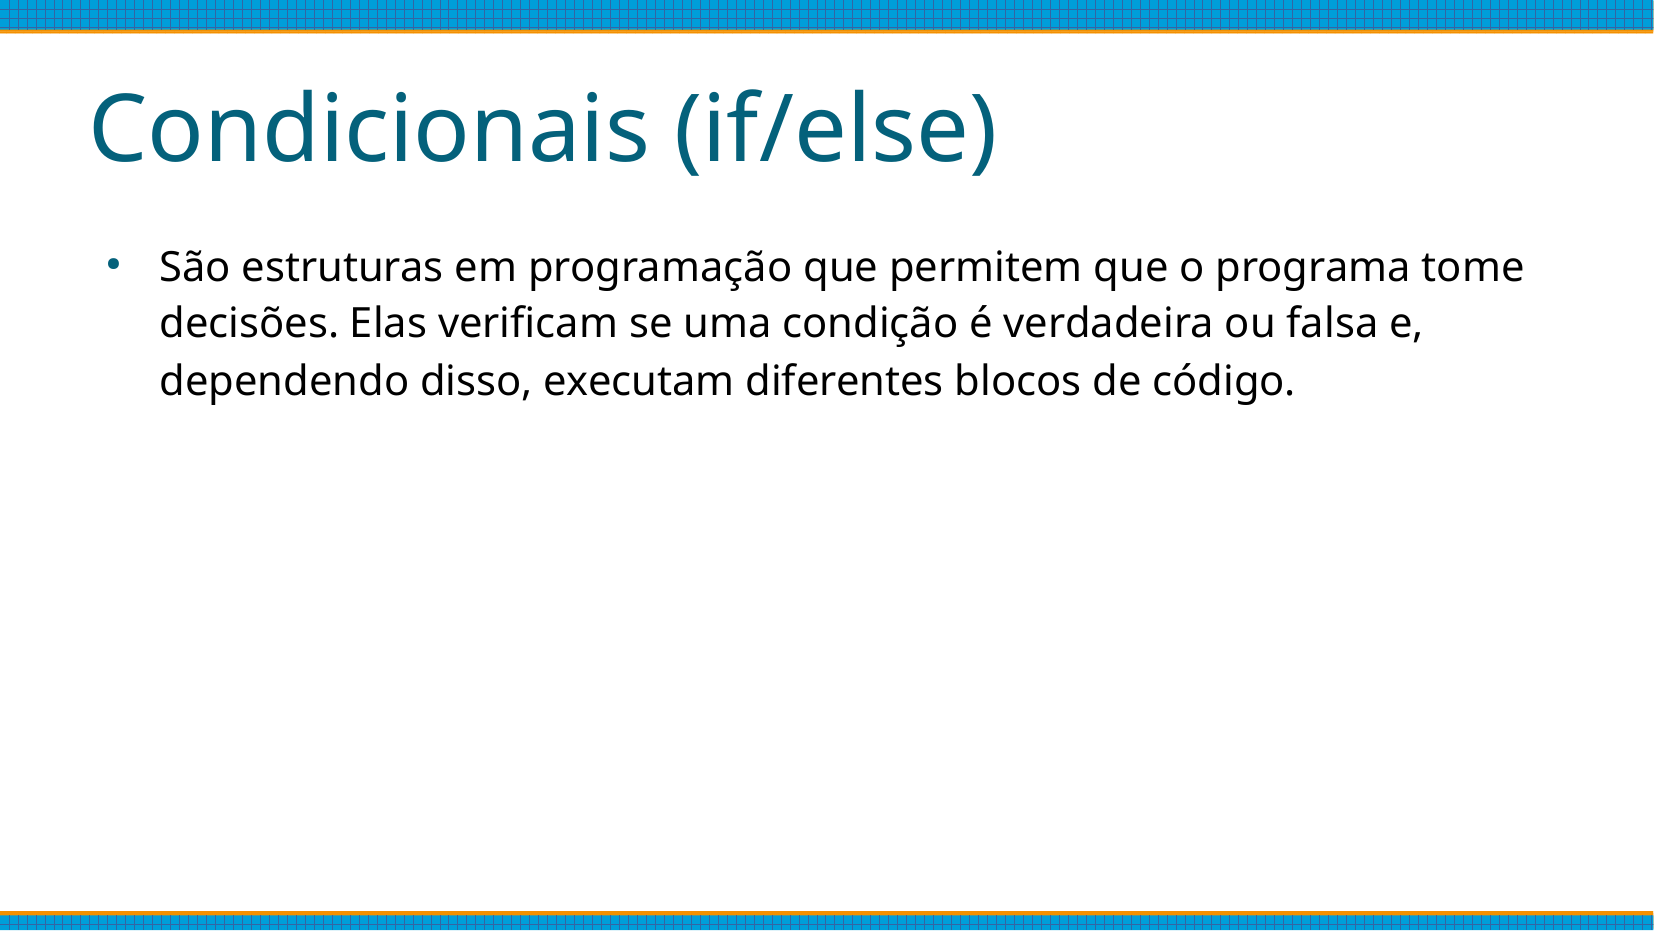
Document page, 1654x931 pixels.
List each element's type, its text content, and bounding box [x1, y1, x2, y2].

list São estruturas em programação que permitem que o programa tome decisões. Elas verificam se uma condição é verdadeira ou falsa e, dependendo disso, executam diferentes blocos de código. [88, 236, 1565, 901]
title Condicionais (if/else) [88, 44, 1565, 207]
